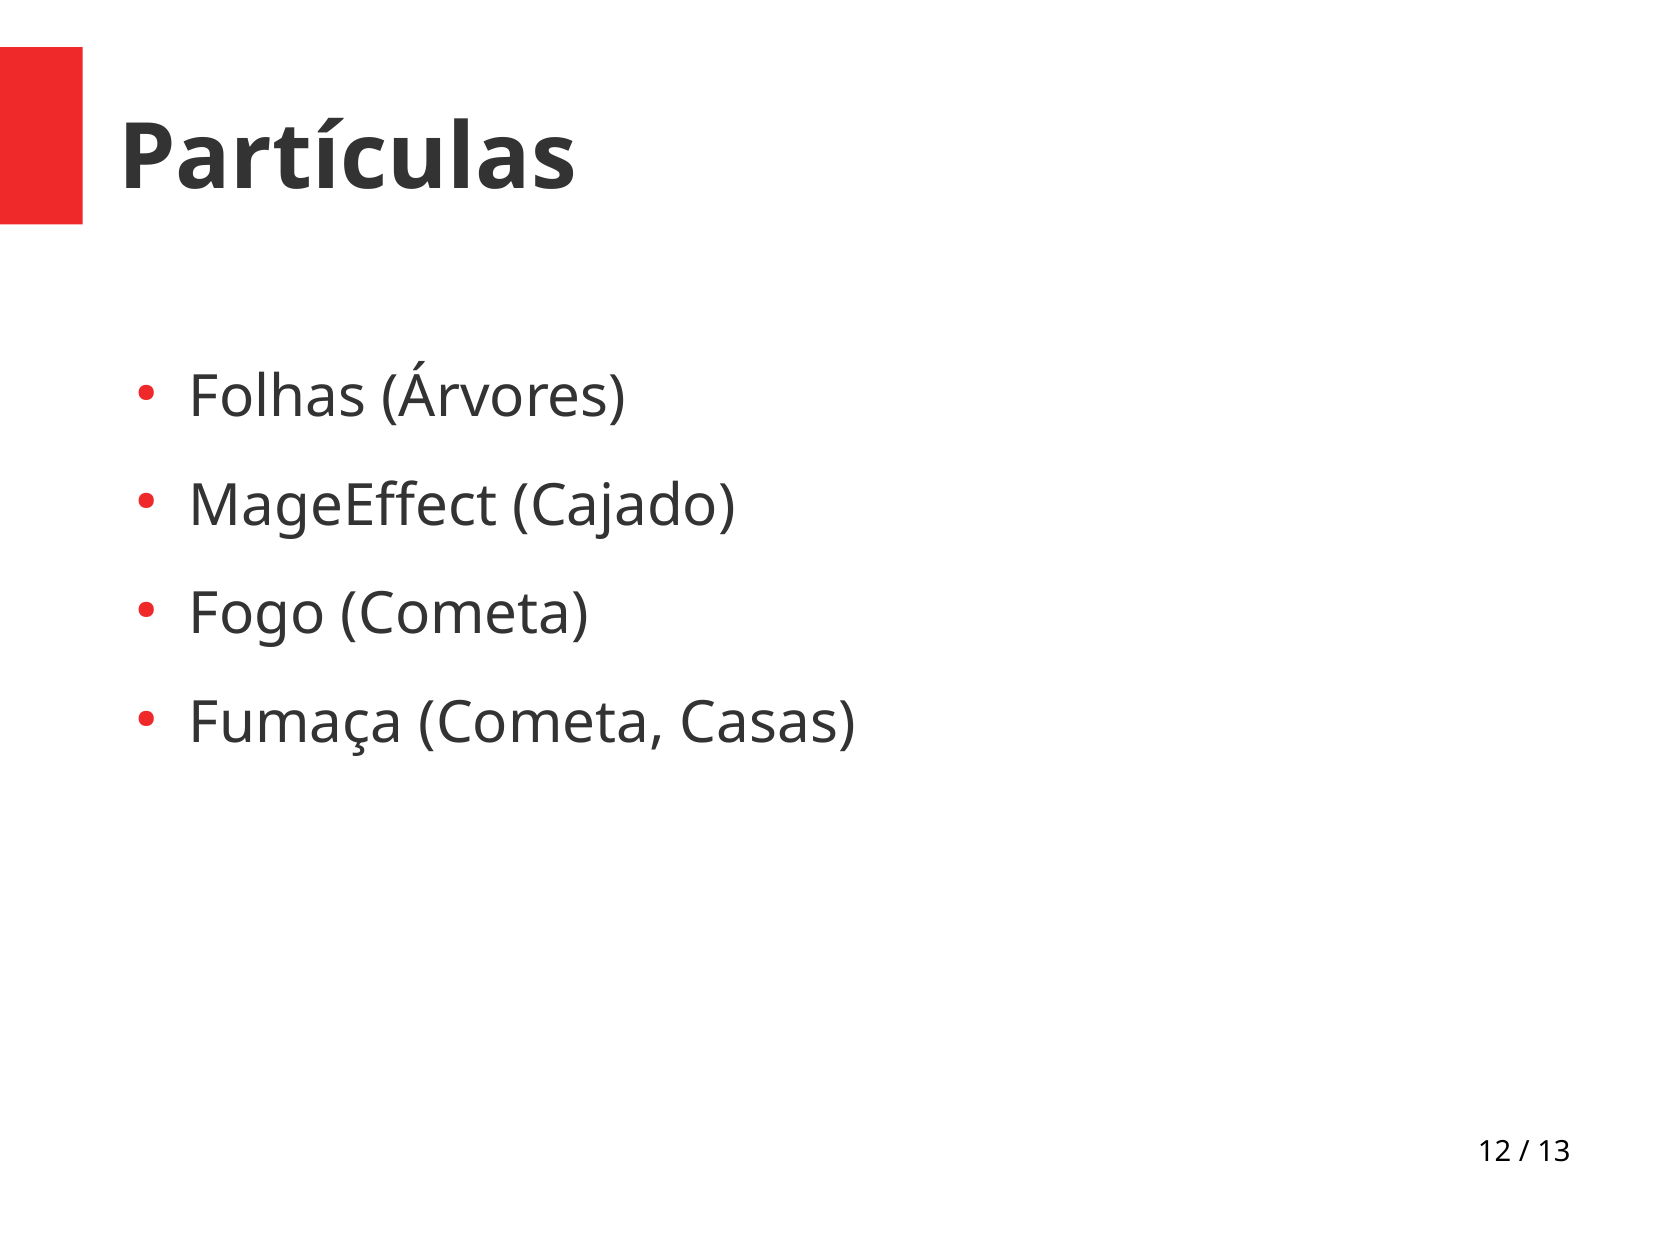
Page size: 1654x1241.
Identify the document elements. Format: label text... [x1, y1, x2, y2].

title Partículas [118, 49, 1571, 257]
list Folhas (Árvores) MageEffect (Cajado) Fogo (Cometa) Fumaça (Cometa, Casas) [118, 354, 1536, 1074]
